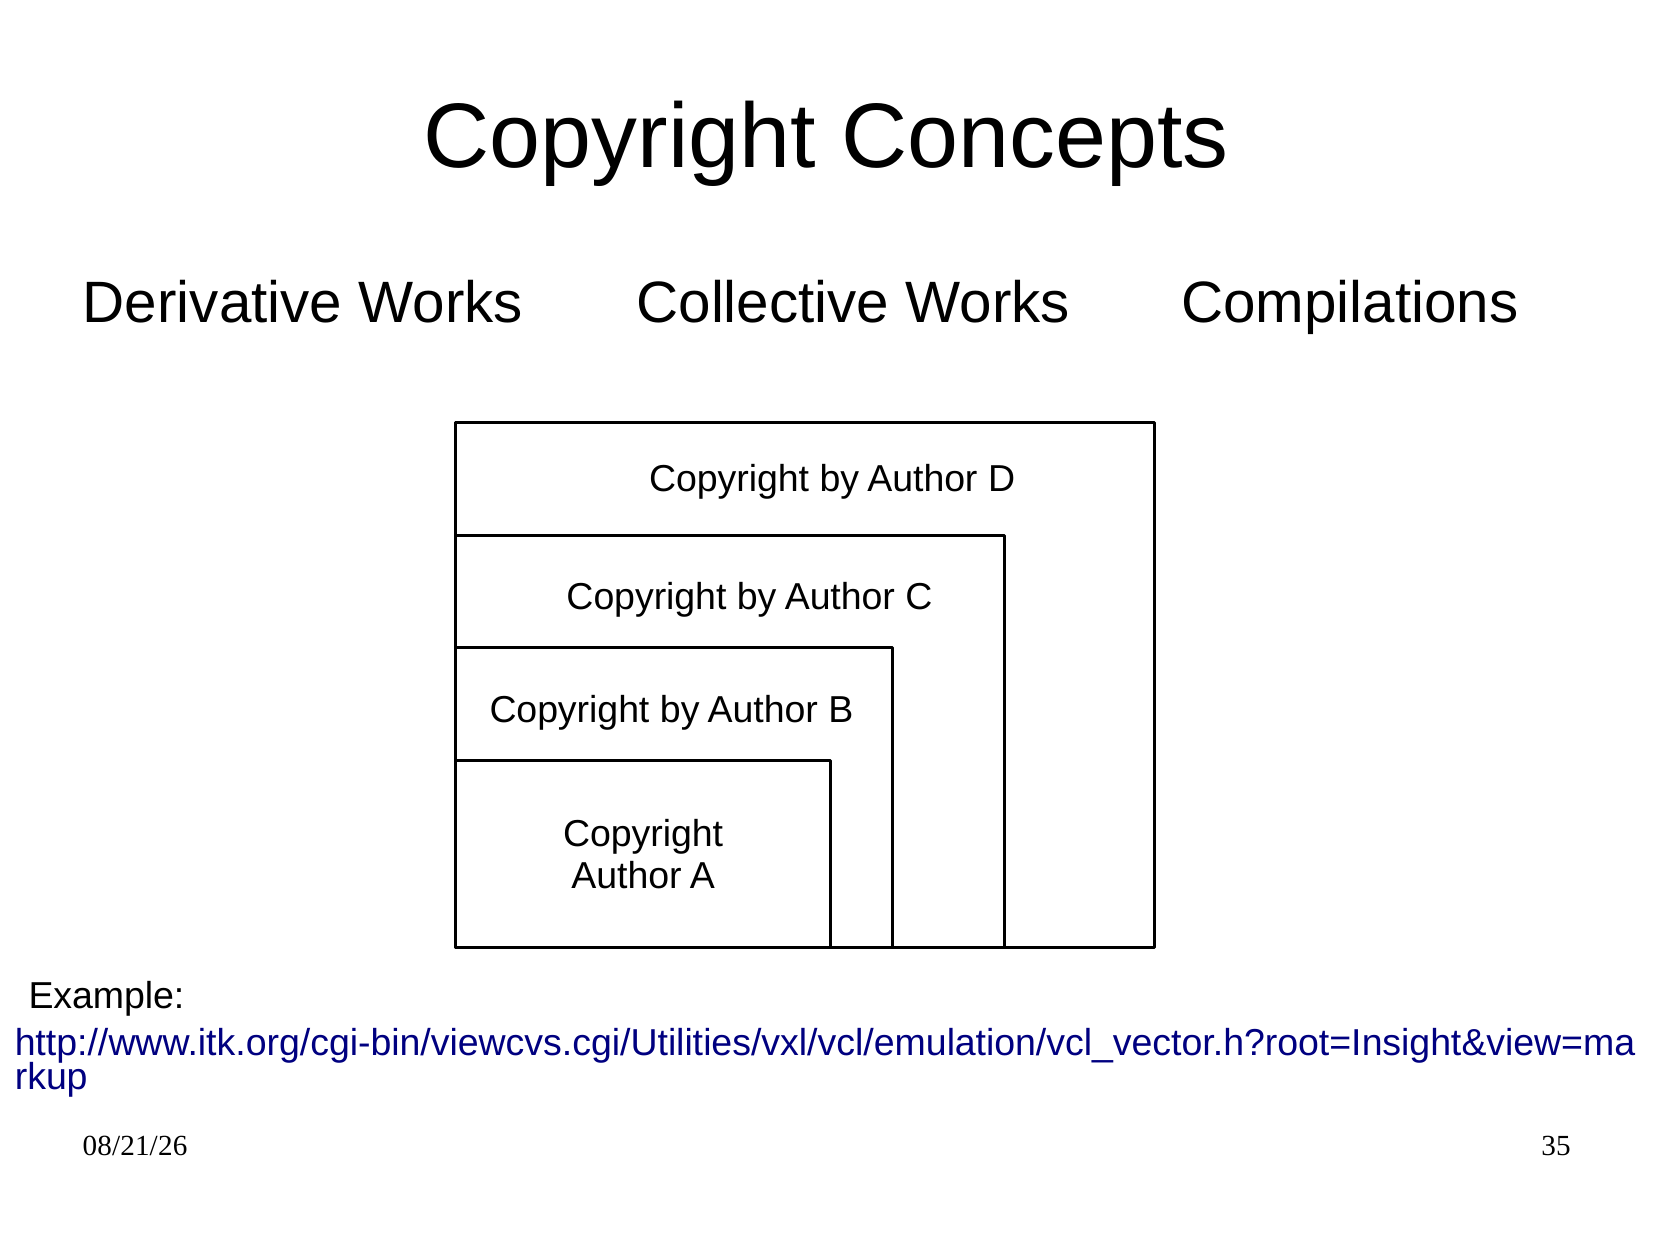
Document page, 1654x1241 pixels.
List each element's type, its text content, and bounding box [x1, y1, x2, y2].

text_box Compilations [1162, 262, 1538, 343]
text_box http://www.itk.org/cgi-bin/viewcvs.cgi/Utilities/vxl/vcl/emulation/vcl_vector.h?root=Insight&view=markup [0, 1013, 1654, 1113]
text_box Copyright by Author C [551, 568, 965, 626]
text_box Example: [13, 967, 389, 1024]
text_box Copyright by Author B [474, 680, 888, 738]
text_box Copyright by Author D [634, 450, 1047, 508]
text_box Collective Works [607, 262, 1099, 343]
text_box Copyright Author A [457, 760, 831, 946]
text_box Derivative Works [59, 262, 547, 343]
title Copyright Concepts [82, 31, 1571, 239]
